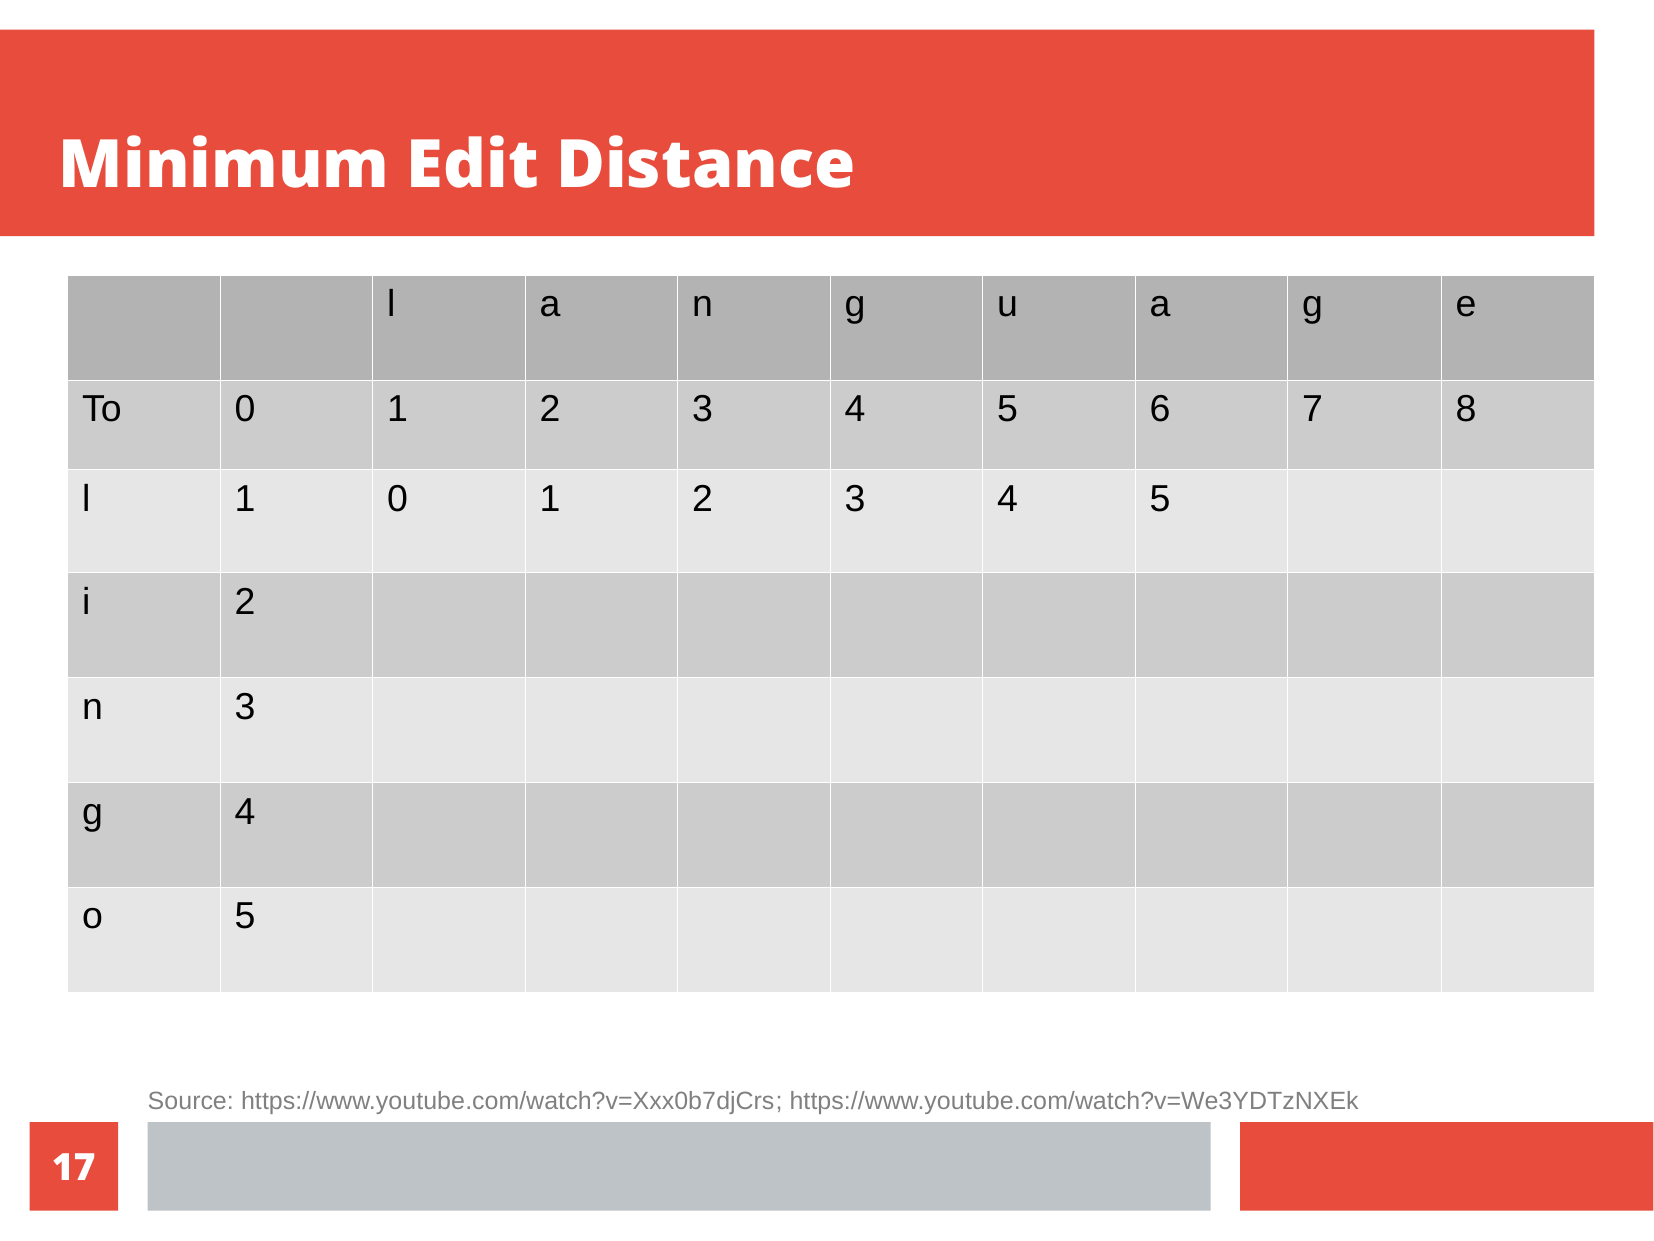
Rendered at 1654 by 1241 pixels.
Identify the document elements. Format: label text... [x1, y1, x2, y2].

table_cell 4 [831, 381, 982, 469]
table_cell [983, 678, 1135, 782]
table_cell 3 [221, 678, 372, 782]
table_header l [373, 276, 525, 380]
table_cell [1136, 783, 1287, 887]
table_cell 1 [373, 381, 525, 469]
table_cell l [68, 470, 220, 572]
table_cell [678, 783, 830, 887]
table_cell 2 [221, 573, 372, 677]
table_cell [678, 573, 830, 677]
table_cell 3 [831, 470, 982, 572]
table_cell [1442, 470, 1594, 572]
table_cell 5 [221, 888, 372, 992]
title Minimum Edit Distance [59, 59, 1595, 207]
table_cell 5 [1136, 470, 1287, 572]
table_cell [831, 888, 982, 992]
table_header a [1136, 276, 1287, 380]
table_cell 1 [221, 470, 372, 572]
table_cell To [68, 381, 220, 469]
table_cell [1288, 783, 1441, 887]
table_cell [678, 678, 830, 782]
table_cell [1136, 888, 1287, 992]
table_cell 6 [1136, 381, 1287, 469]
table_cell [1288, 678, 1441, 782]
table_cell [1442, 573, 1594, 677]
table_cell [983, 573, 1135, 677]
table_cell [373, 888, 525, 992]
table_cell [831, 678, 982, 782]
table_header e [1442, 276, 1594, 380]
table_cell [1136, 573, 1287, 677]
table_cell 4 [983, 470, 1135, 572]
list Source: https://www.youtube.com/watch?v=Xxx0b7djCrs; https://www.youtube.com/watch?v=We3YDTzNXEk [112, 1086, 1619, 1128]
table_header g [1288, 276, 1441, 380]
table_header n [678, 276, 830, 380]
table_cell [526, 678, 677, 782]
table_cell [1288, 888, 1441, 992]
table_cell [526, 888, 677, 992]
table_cell 7 [1288, 381, 1441, 469]
table_cell [1288, 470, 1441, 572]
table_cell [831, 573, 982, 677]
table_cell 2 [678, 470, 830, 572]
table_cell [678, 888, 830, 992]
table_cell o [68, 888, 220, 992]
table_cell [983, 783, 1135, 887]
table_cell [1288, 573, 1441, 677]
table_cell 4 [221, 783, 372, 887]
table_header a [526, 276, 677, 380]
table_cell [526, 573, 677, 677]
table_cell i [68, 573, 220, 677]
table_cell 5 [983, 381, 1135, 469]
table_cell 1 [526, 470, 677, 572]
table_header g [831, 276, 982, 380]
table_cell [1442, 678, 1594, 782]
table_cell [373, 573, 525, 677]
table_cell 0 [373, 470, 525, 572]
table_cell [373, 783, 525, 887]
table_header [68, 276, 220, 380]
table_cell [1442, 783, 1594, 887]
table_cell 0 [221, 381, 372, 469]
table_cell [526, 783, 677, 887]
table_cell [1136, 678, 1287, 782]
table_cell [831, 783, 982, 887]
table_cell n [68, 678, 220, 782]
table_cell 8 [1442, 381, 1594, 469]
table_cell [1442, 888, 1594, 992]
table_cell g [68, 783, 220, 887]
table_cell 3 [678, 381, 830, 469]
table_cell [373, 678, 525, 782]
table_header [221, 276, 372, 380]
table_cell 2 [526, 381, 677, 469]
table_header u [983, 276, 1135, 380]
table_cell [983, 888, 1135, 992]
